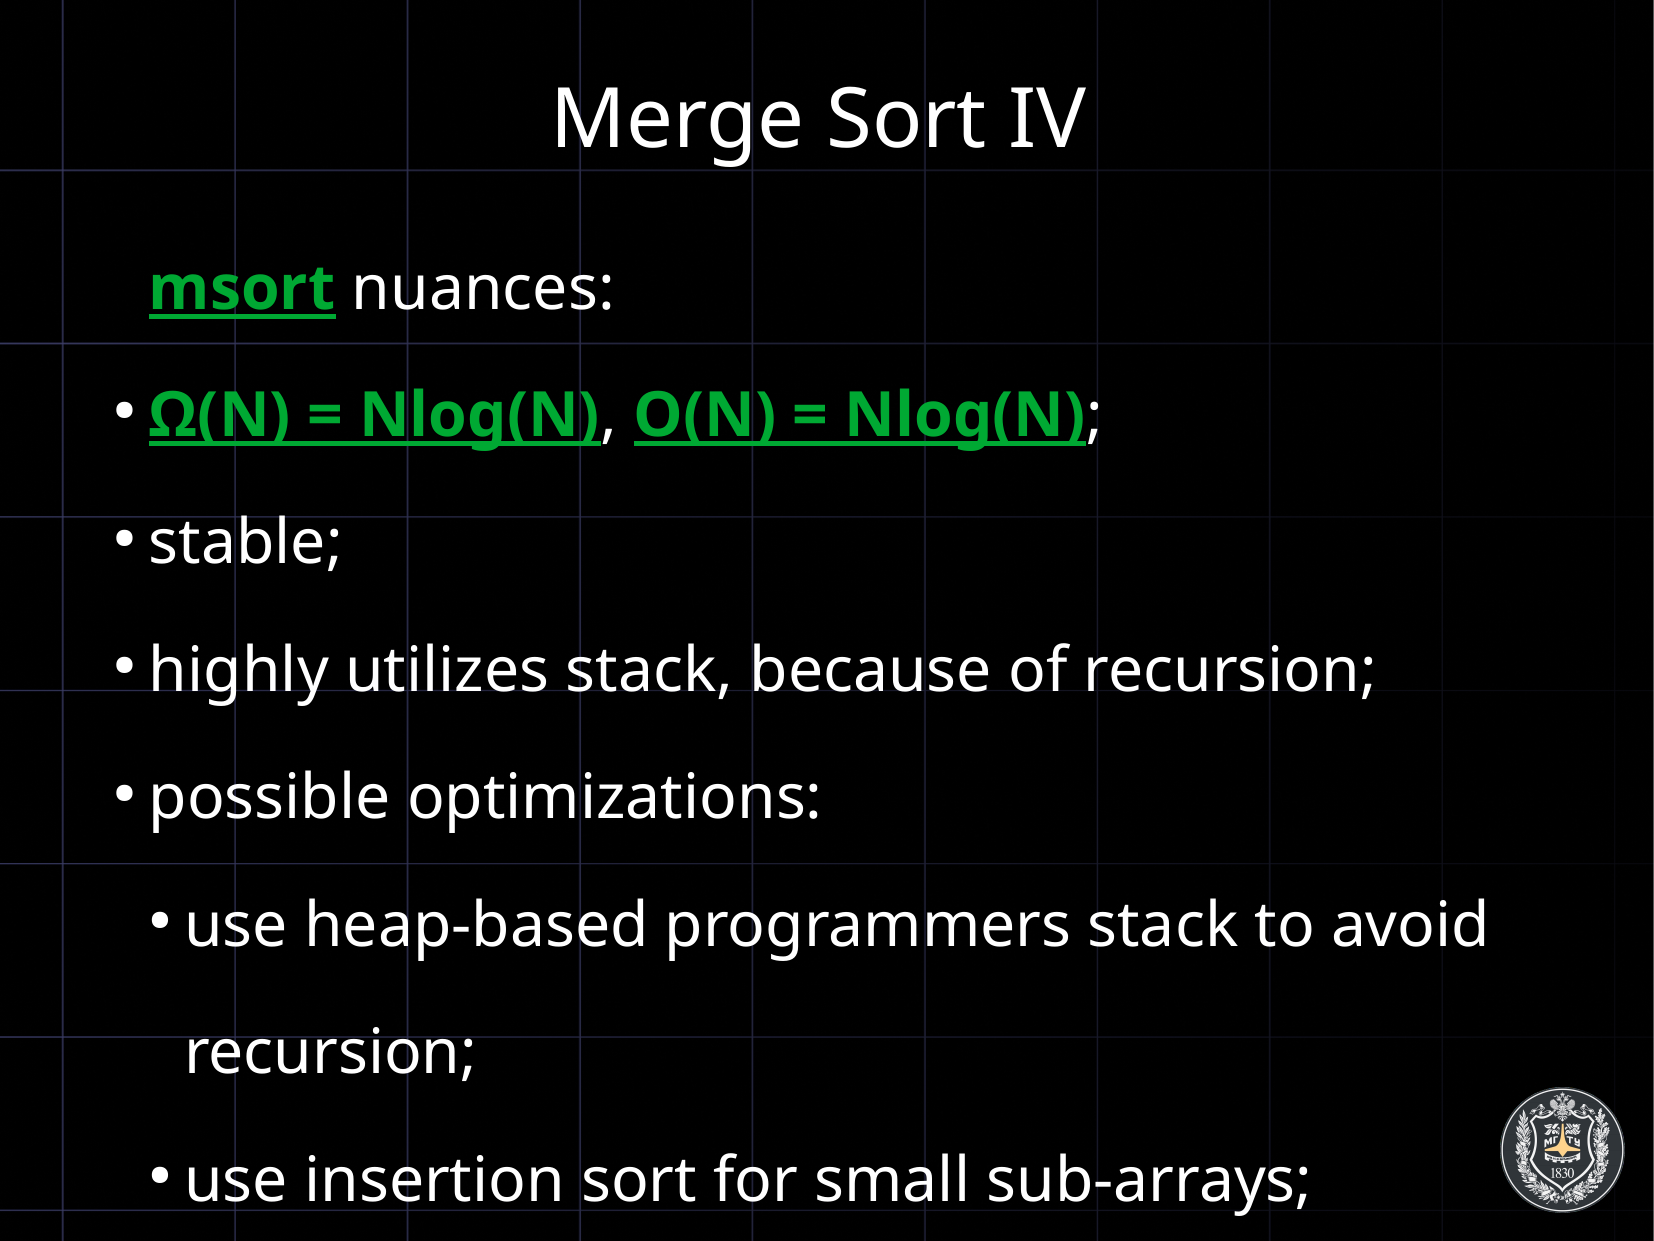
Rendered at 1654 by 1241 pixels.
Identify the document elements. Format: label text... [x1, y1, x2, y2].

title Merge Sort IV [75, 37, 1564, 193]
picture [0, 0, 1654, 1241]
text_box msort nuances: Ω(N) = Nlog(N), O(N) = Nlog(N); stable; highly utilizes stack, because of recursion; possible optimizations: use heap-based programmers stack to avoid recursion; use insertion sort for small sub-arrays; can be parallelized easily; can’t be written without additional memory; divide-and-conquer principle. [63, 192, 1564, 1239]
